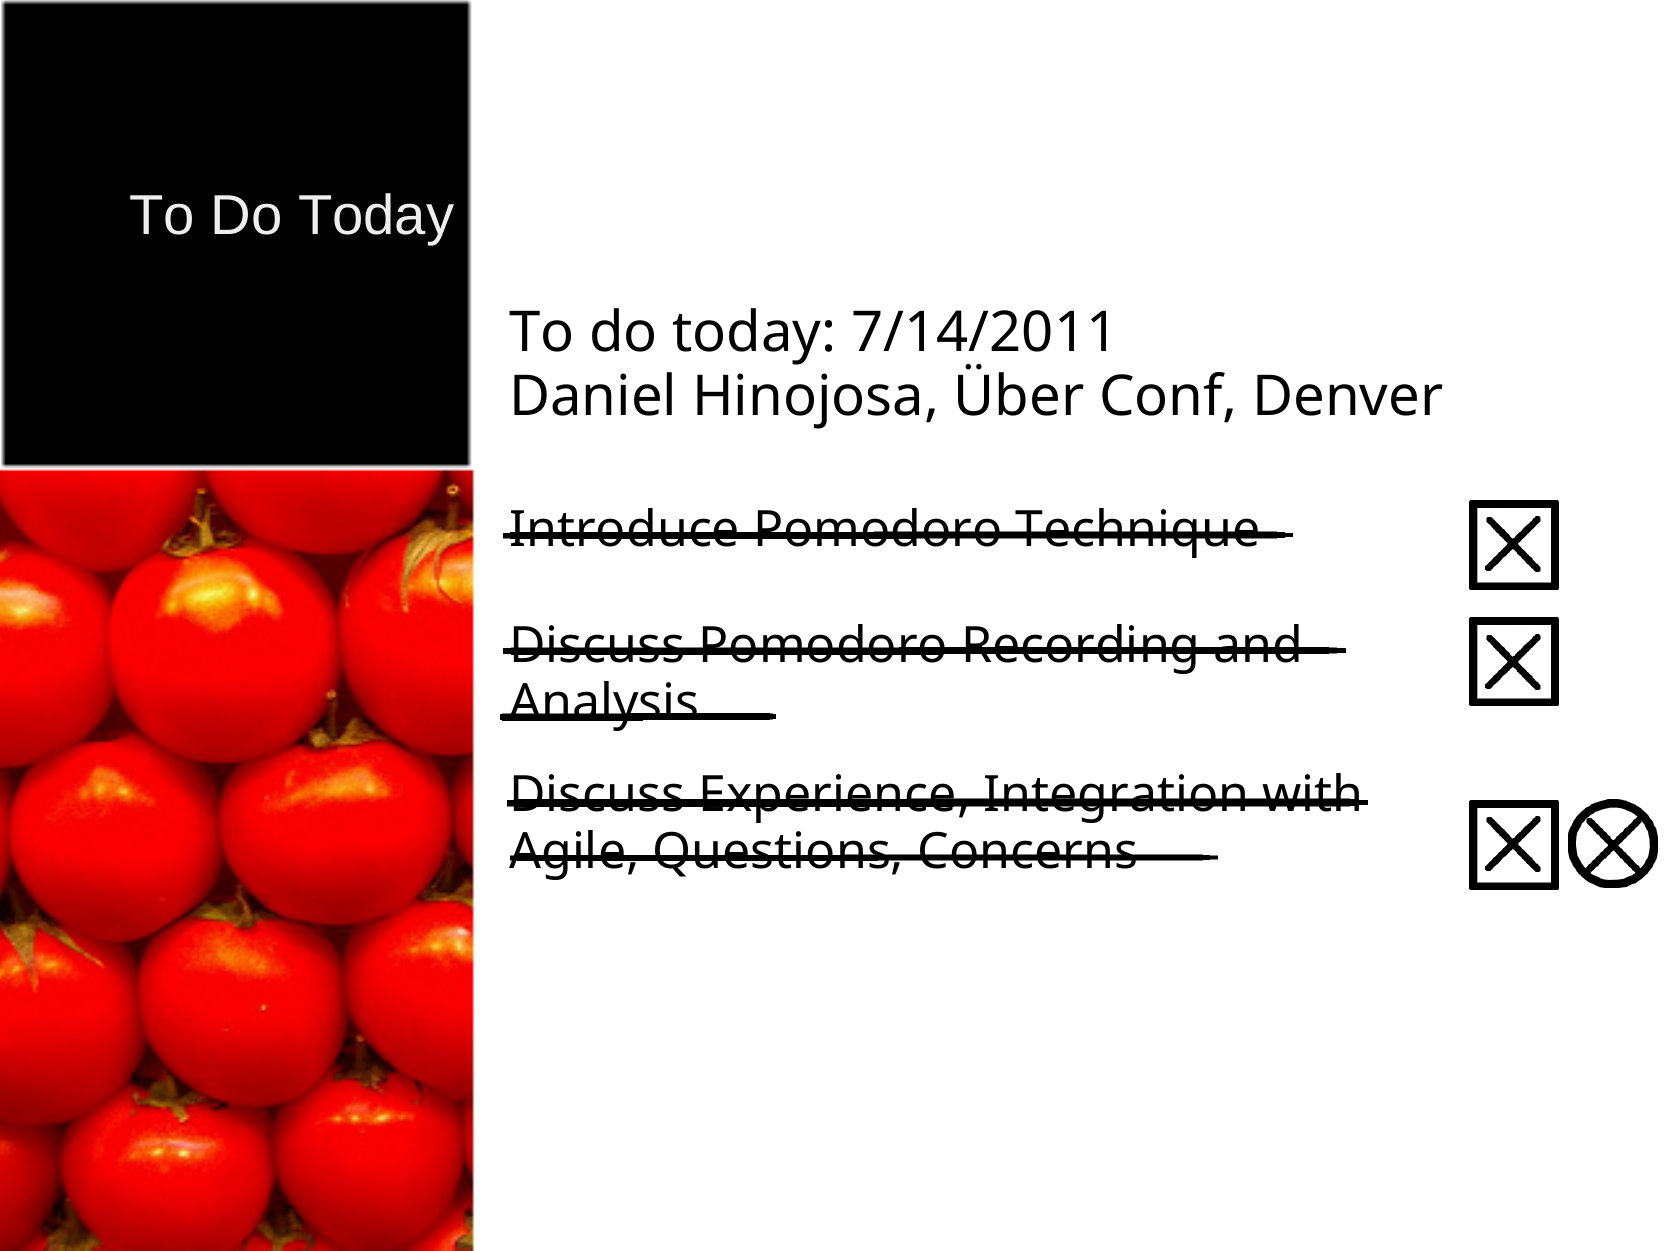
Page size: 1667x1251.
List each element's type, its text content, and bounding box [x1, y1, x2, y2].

list Introduce Pomodoro Technique [509, 500, 1403, 571]
text_box To do today: 7/14/2011 Daniel Hinojosa, Über Conf, Denver [509, 299, 1667, 429]
text_box Discuss Experience, Integration with Agile, Questions, Concerns [509, 766, 1398, 881]
text_box Discuss Pomodoro Recording and Analysis [776, 617, 1462, 732]
picture [0, 0, 1667, 1251]
text_box To Do Today [23, 183, 455, 248]
